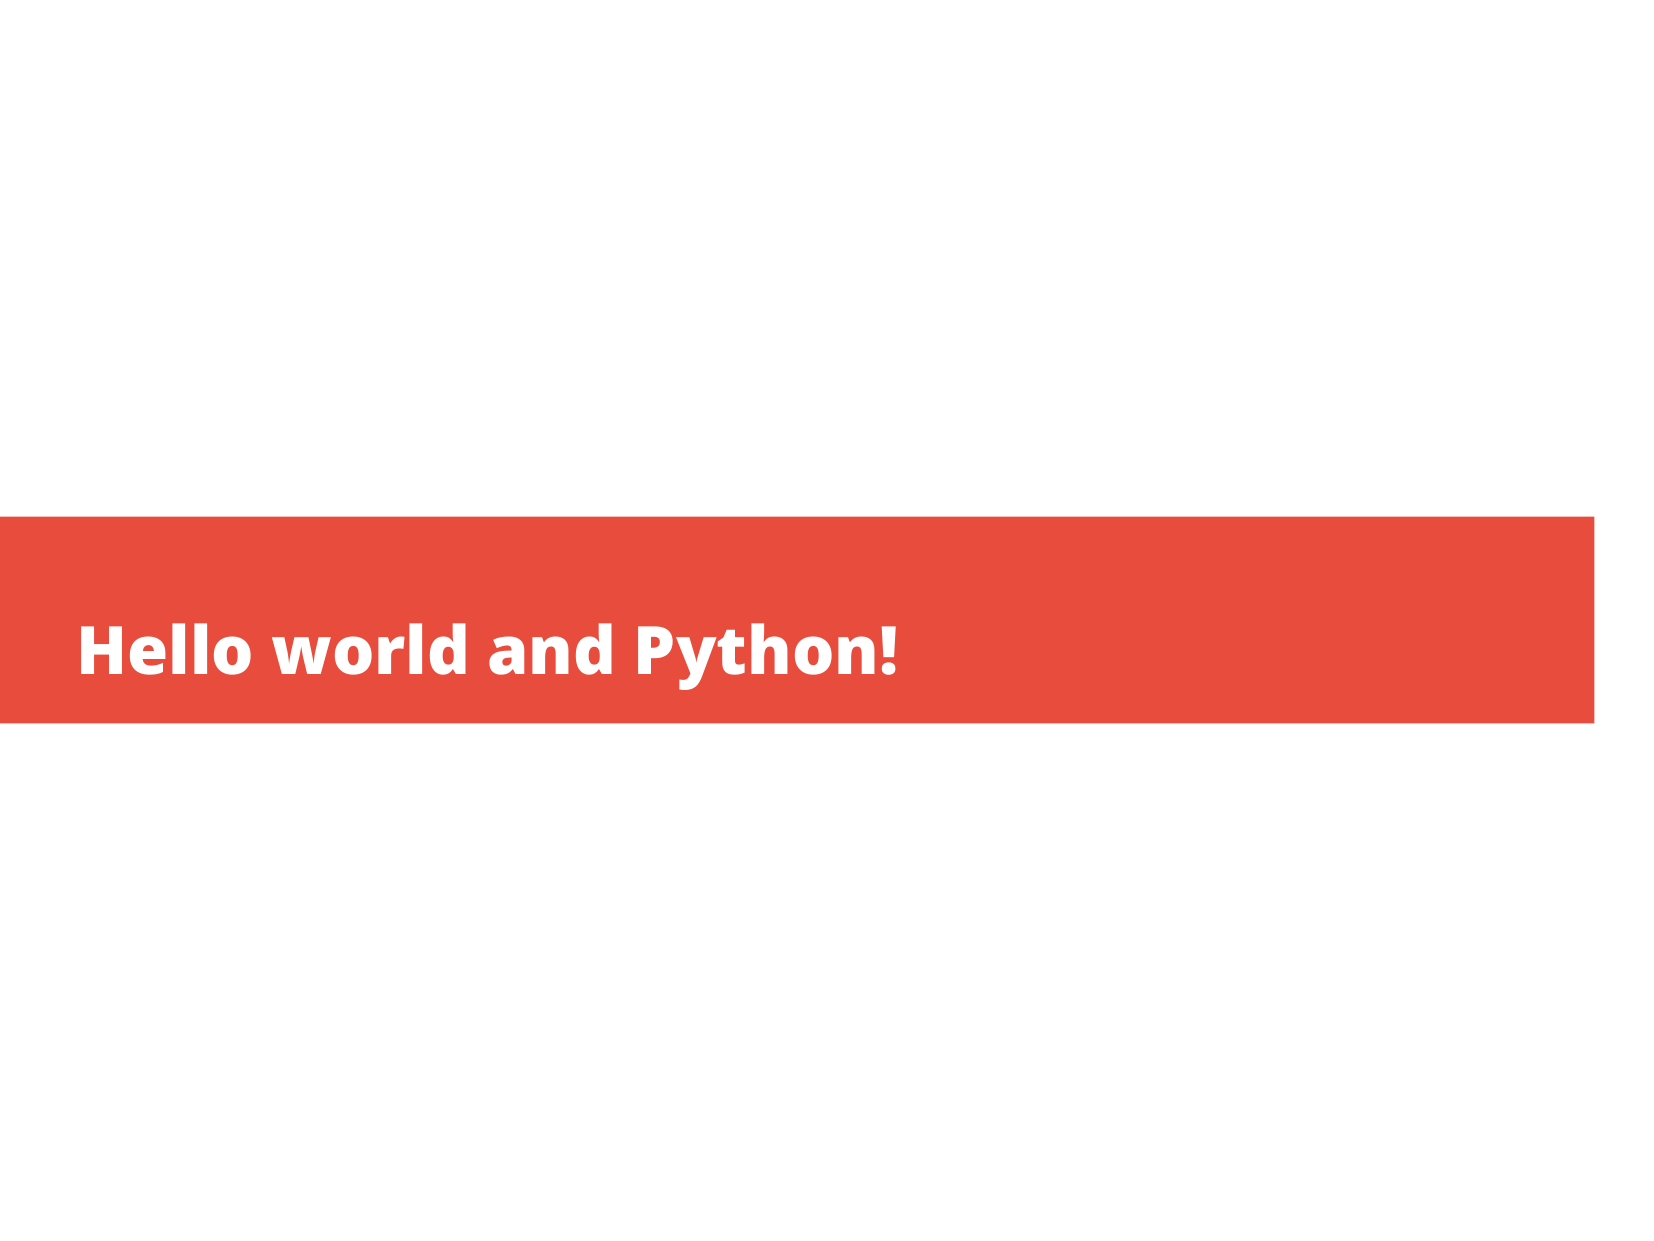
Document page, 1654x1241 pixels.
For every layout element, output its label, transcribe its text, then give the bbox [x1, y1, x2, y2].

title Hello world and Python! [59, 546, 1595, 694]
